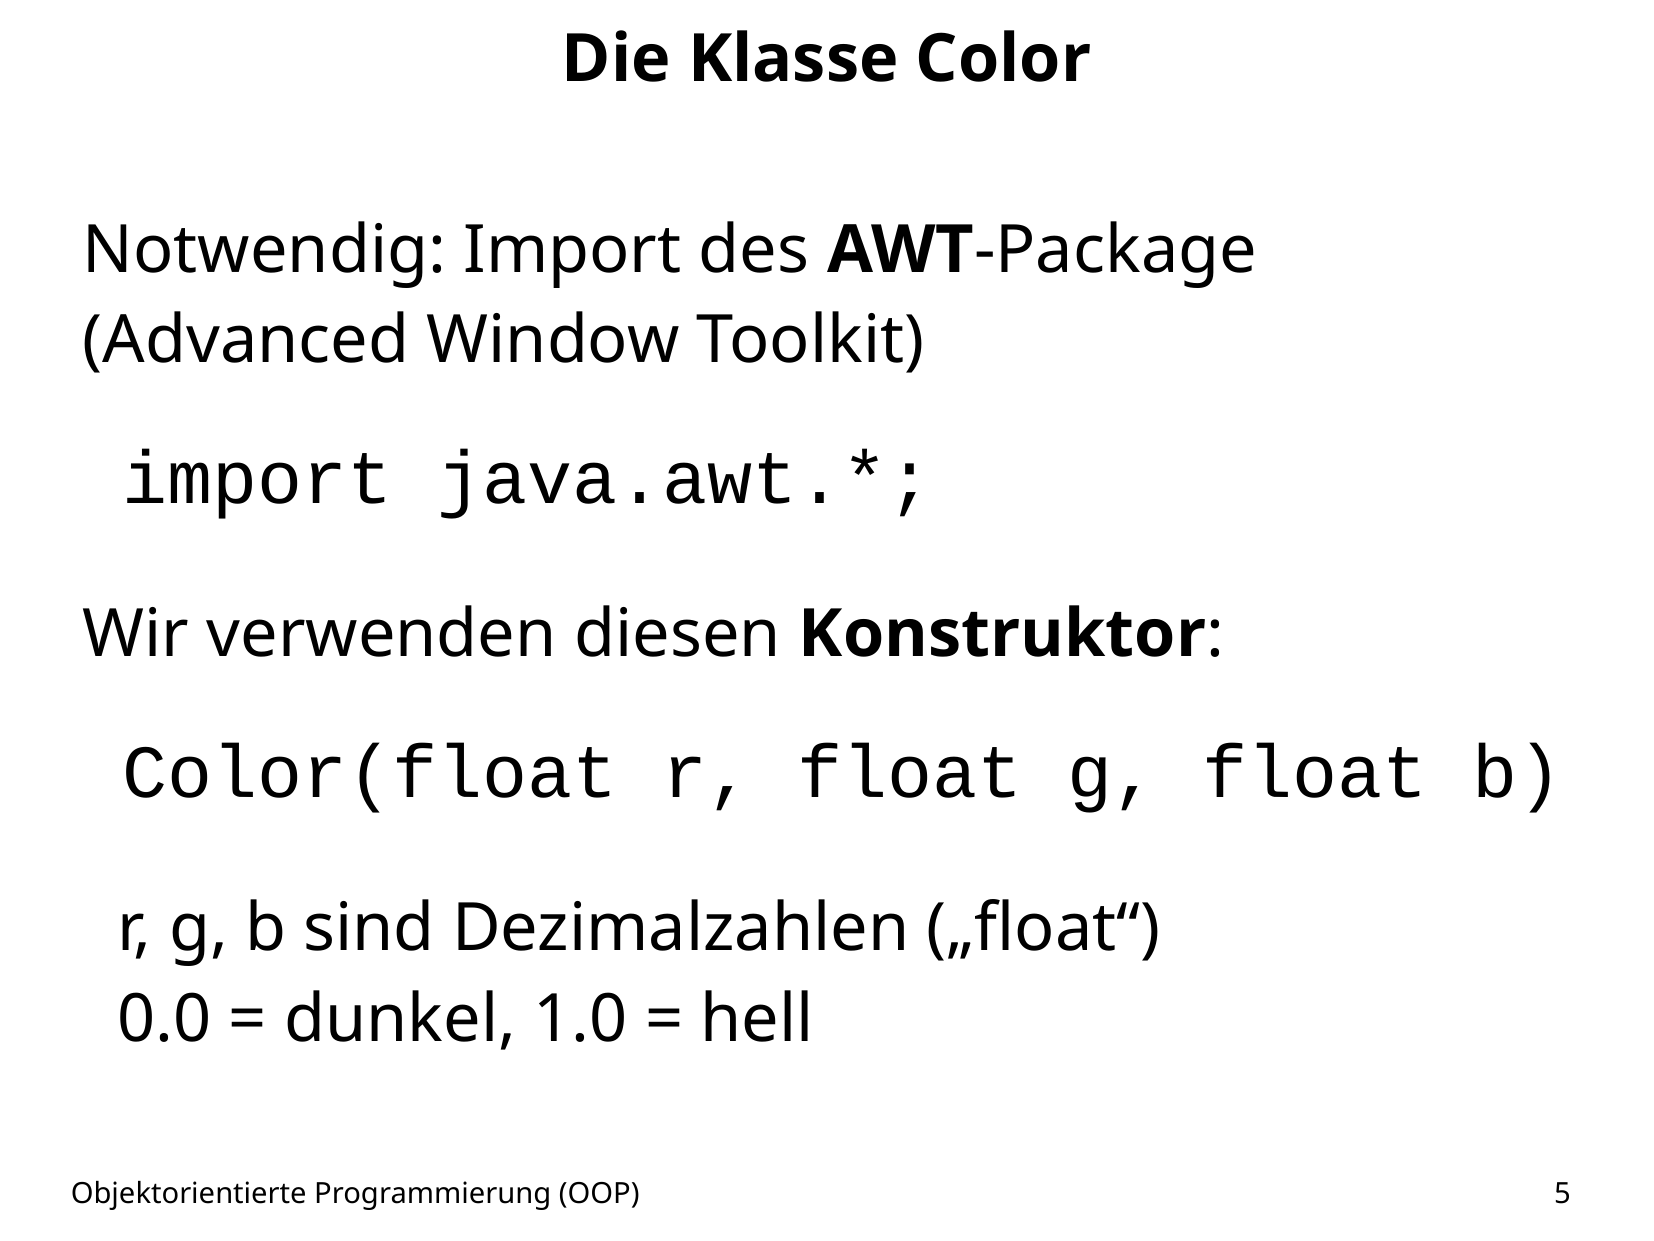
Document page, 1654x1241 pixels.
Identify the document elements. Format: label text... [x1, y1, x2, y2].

title Die Klasse Color [0, 5, 1654, 107]
list Notwendig: Import des AWT-Package (Advanced Window Toolkit) import java.awt.*; Wir verwenden diesen Konstruktor: Color(float r, float g, float b) r, g, b sind Dezimalzahlen („float“) 0.0 = dunkel, 1.0 = hell [82, 200, 1571, 1146]
